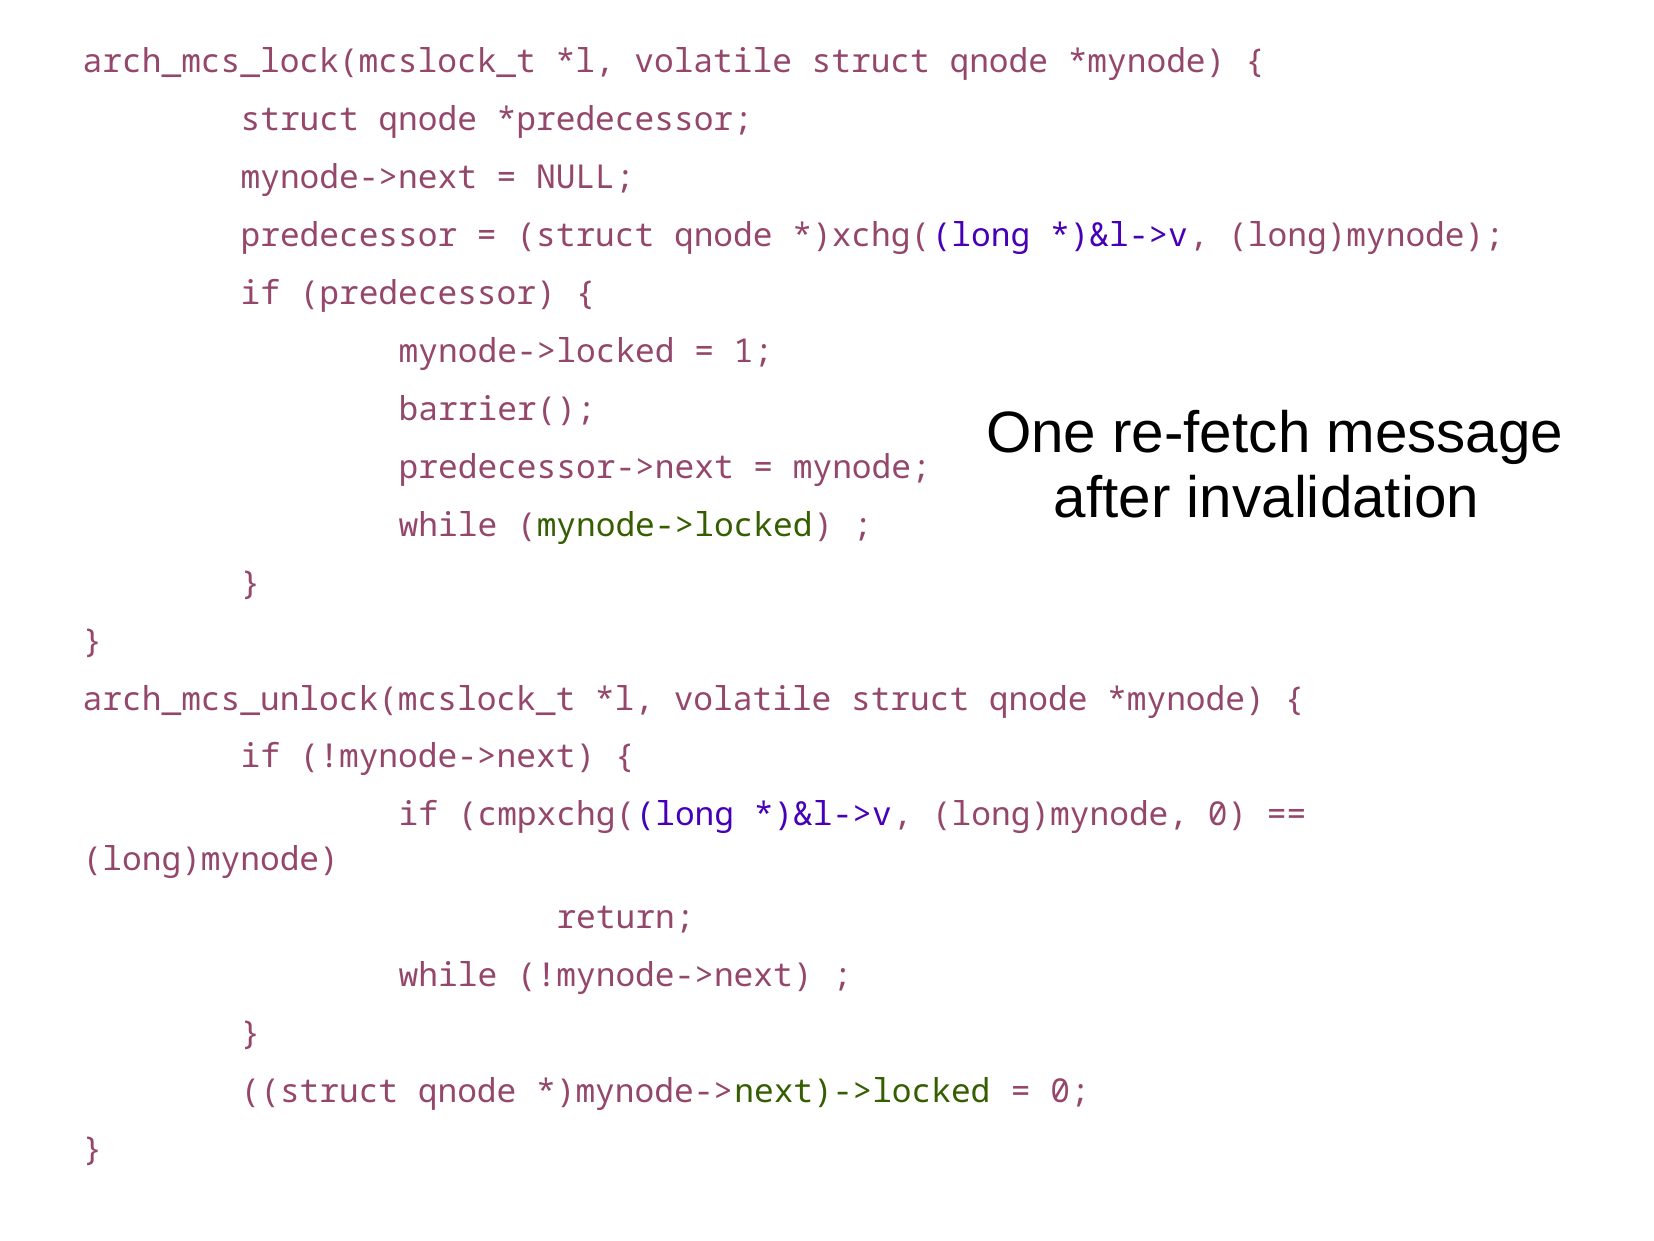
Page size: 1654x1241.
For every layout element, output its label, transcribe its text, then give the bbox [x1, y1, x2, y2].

title One re-fetch message after invalidation [975, 371, 1576, 559]
list arch_mcs_lock(mcslock_t *l, volatile struct qnode *mynode) { struct qnode *predecessor; mynode->next = NULL; predecessor = (struct qnode *)xchg((long *)&l->v, (long)mynode); if (predecessor) { mynode->locked = 1; barrier(); predecessor->next = mynode; while (mynode->locked) ; } } arch_mcs_unlock(mcslock_t *l, volatile struct qnode *mynode) { if (!mynode->next) { if (cmpxchg((long *)&l->v, (long)mynode, 0) == (long)mynode) return; while (!mynode->next) ; } ((struct qnode *)mynode->next)->locked = 0; } [82, 37, 1538, 1201]
